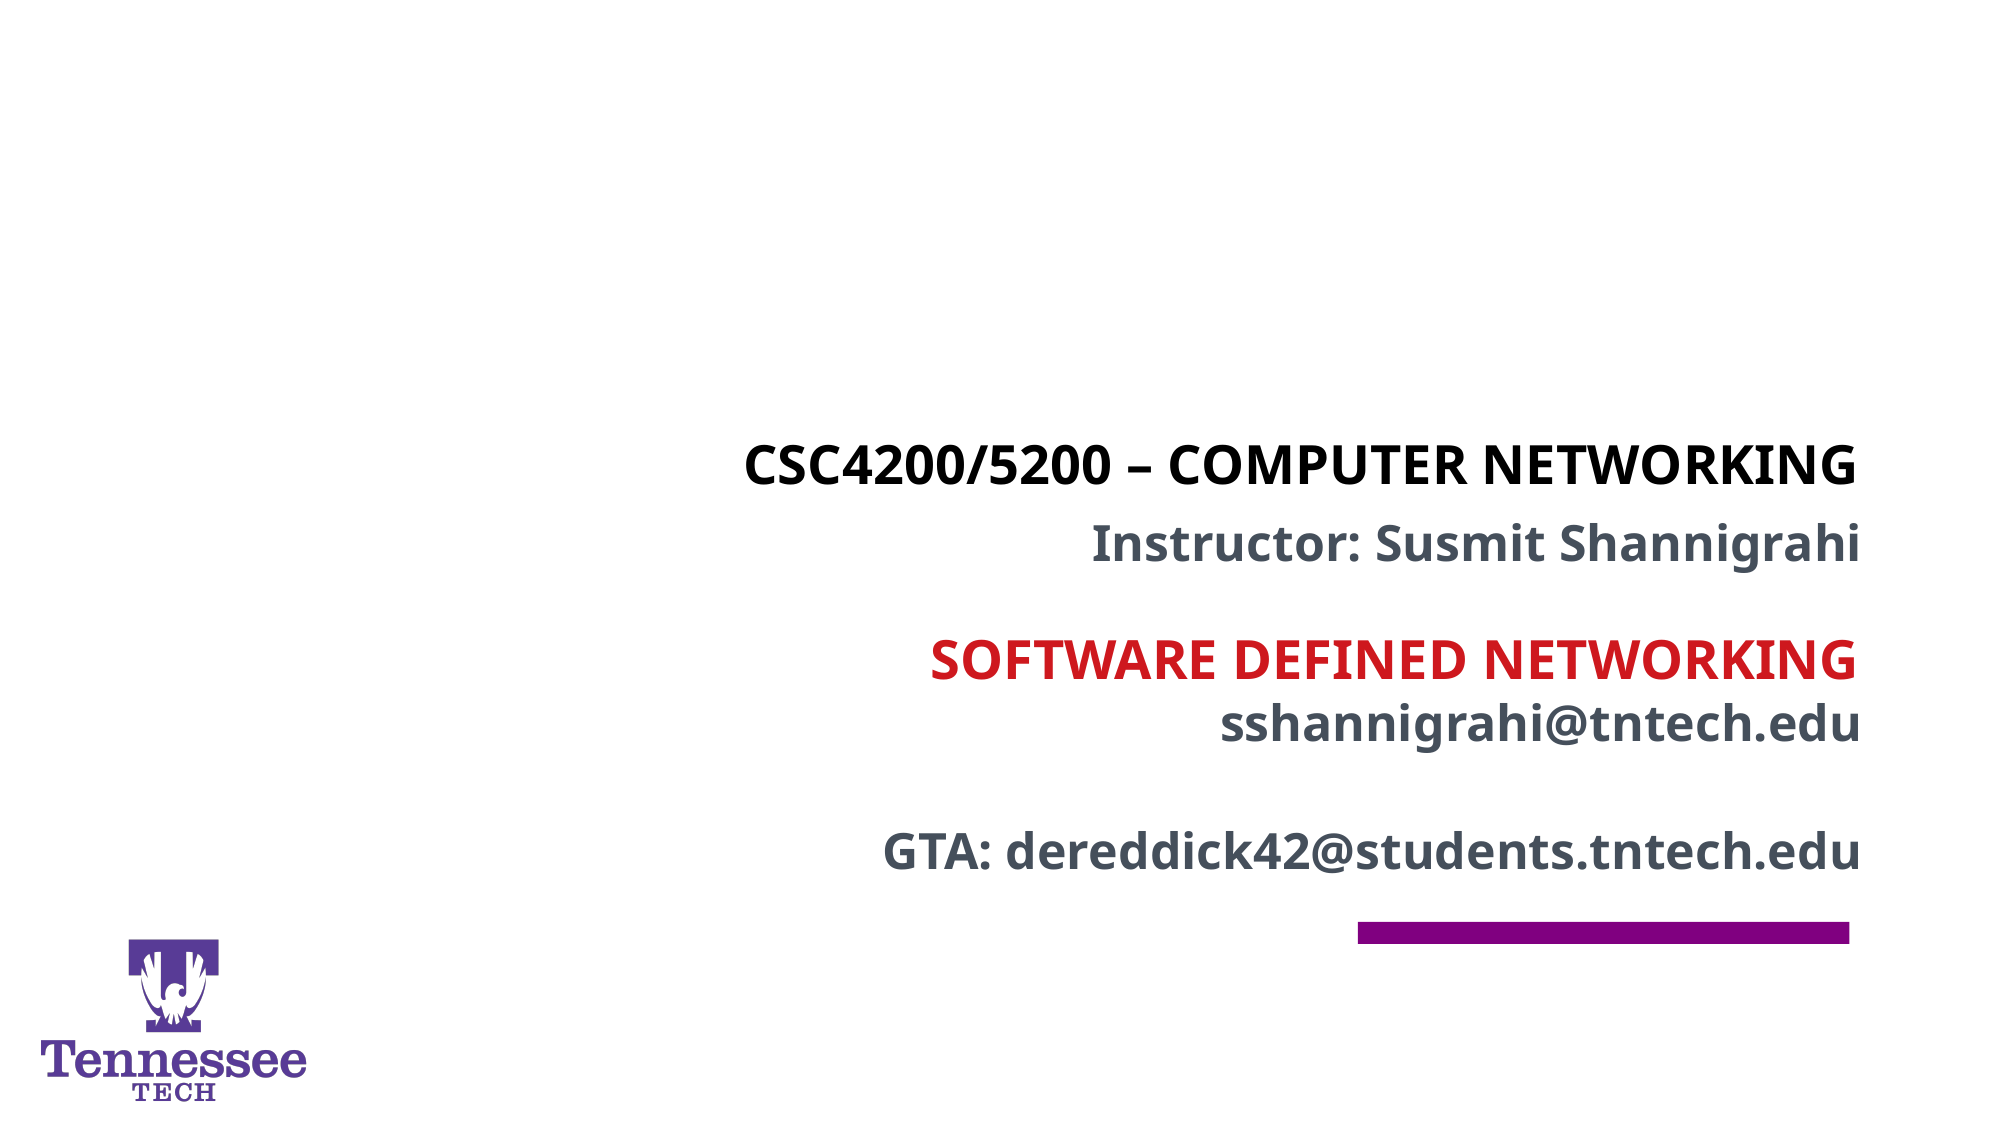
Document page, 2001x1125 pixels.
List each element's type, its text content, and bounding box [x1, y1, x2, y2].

text_box CSC4200/5200 – Computer Networking SoFtware Defined networking [30, 404, 1875, 706]
picture [16, 914, 331, 1122]
text_box Instructor: Susmit Shannigrahi sshannigrahi@tntech.edu GTA: dereddick42@students.tntech.edu [462, 886, 1877, 1075]
